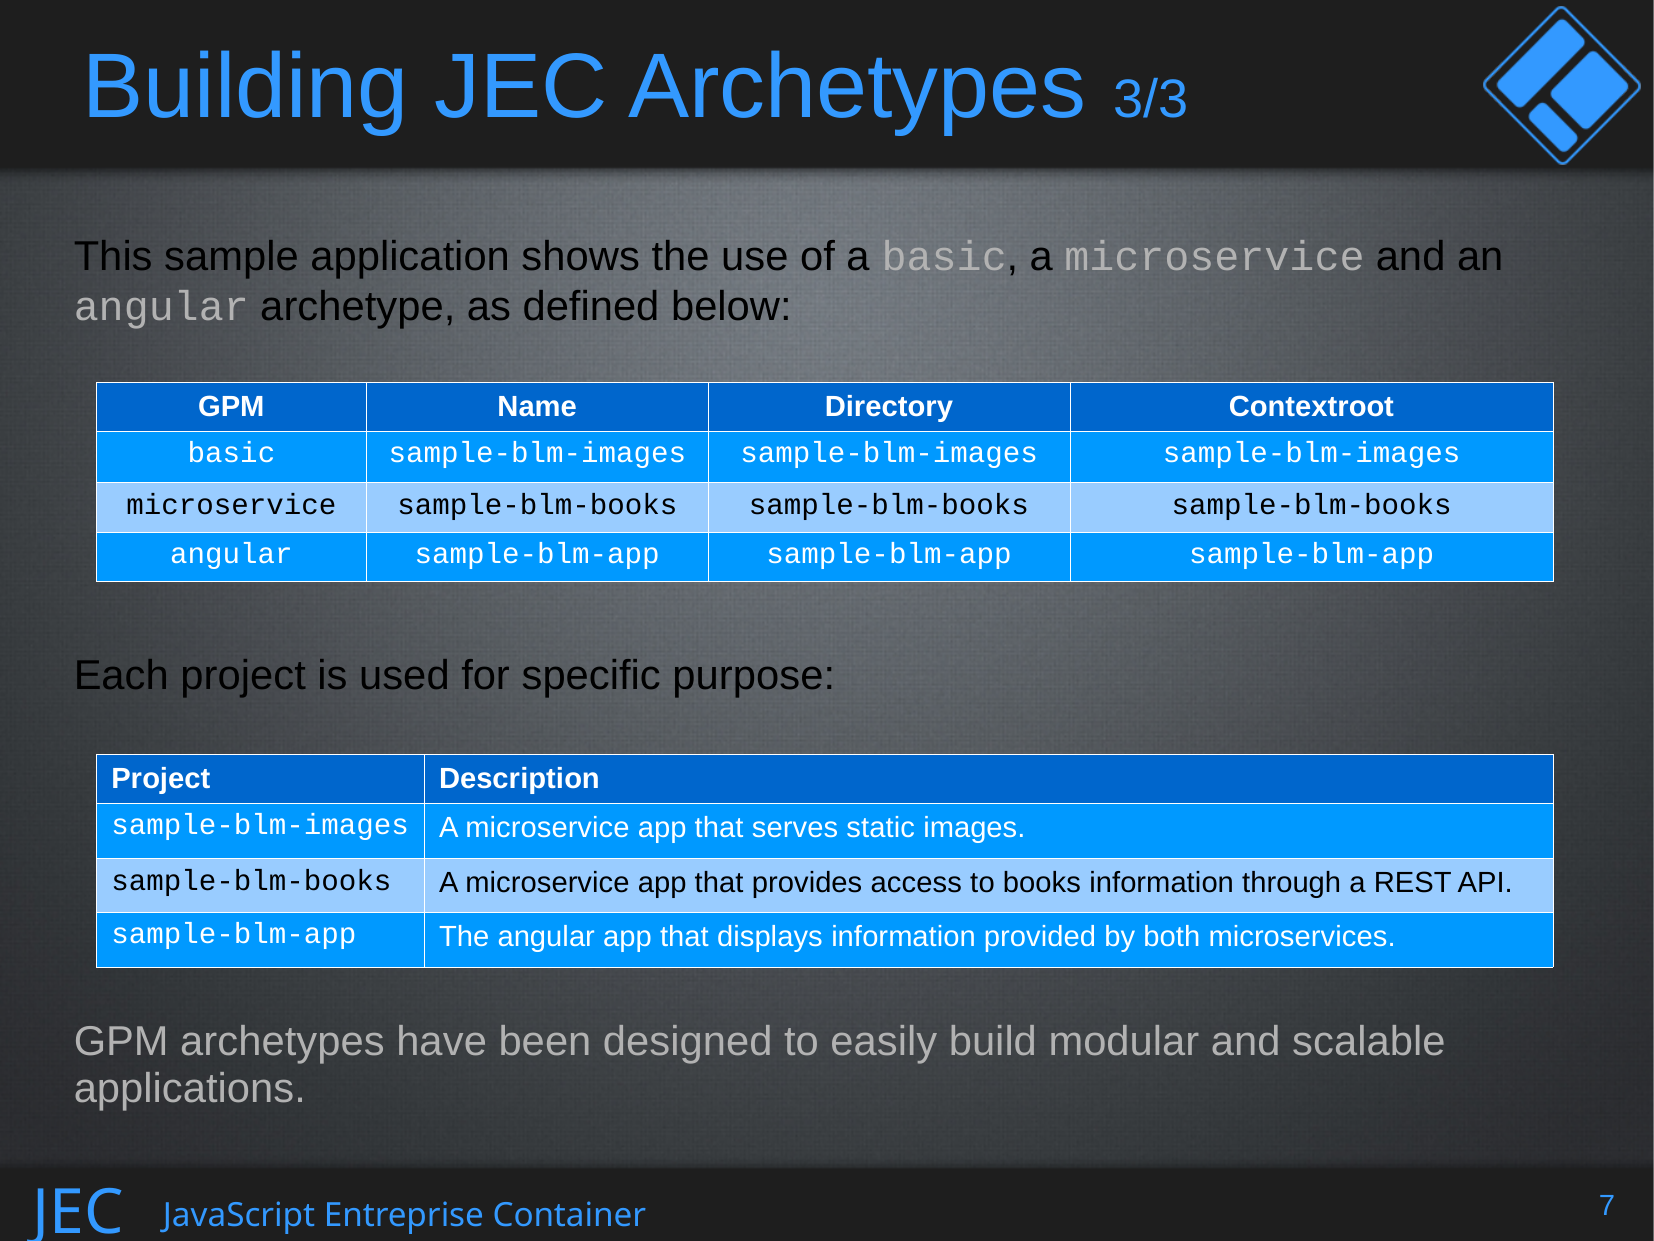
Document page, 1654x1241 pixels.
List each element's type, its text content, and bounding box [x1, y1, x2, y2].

table_cell A microservice app that serves static images. [425, 804, 1553, 858]
table_cell sample-blm-books [709, 483, 1070, 532]
table_cell sample-blm-images [709, 432, 1070, 482]
table_cell microservice [97, 483, 366, 532]
table_cell sample-blm-images [367, 432, 708, 482]
picture [0, 0, 1654, 1241]
table_header GPM [97, 383, 366, 431]
text_box 7 [744, 1181, 1630, 1229]
table_cell sample-blm-images [97, 804, 424, 858]
table_cell sample-blm-books [1071, 483, 1553, 532]
text_box This sample application shows the use of a basic, a microservice and an angular archetype, as defined below: [59, 225, 1595, 339]
table_header Name [367, 383, 708, 431]
table_header Contextroot [1071, 383, 1553, 431]
text_box JavaScript Entreprise Container [148, 1183, 651, 1241]
title Building JEC Archetypes 3/3 [82, 23, 1441, 147]
table_cell sample-blm-books [367, 483, 708, 532]
table_cell A microservice app that provides access to books information through a REST API. [425, 859, 1553, 912]
table_header Project [97, 755, 424, 803]
table_cell sample-blm-app [367, 533, 708, 581]
table_cell The angular app that displays information provided by both microservices. [425, 913, 1553, 967]
table_cell sample-blm-images [1071, 432, 1553, 482]
text_box Each project is used for specific purpose: [59, 644, 1595, 717]
text_box GPM archetypes have been designed to easily build modular and scalable applications. [59, 1010, 1595, 1120]
table_cell sample-blm-app [1071, 533, 1553, 581]
table_cell basic [97, 432, 366, 482]
table_cell sample-blm-app [709, 533, 1070, 581]
table_header Description [425, 755, 1553, 803]
text_box JEC [17, 1159, 149, 1241]
table_cell sample-blm-books [97, 859, 424, 912]
table_header Directory [709, 383, 1070, 431]
table_cell sample-blm-app [97, 913, 424, 967]
table_cell angular [97, 533, 366, 581]
